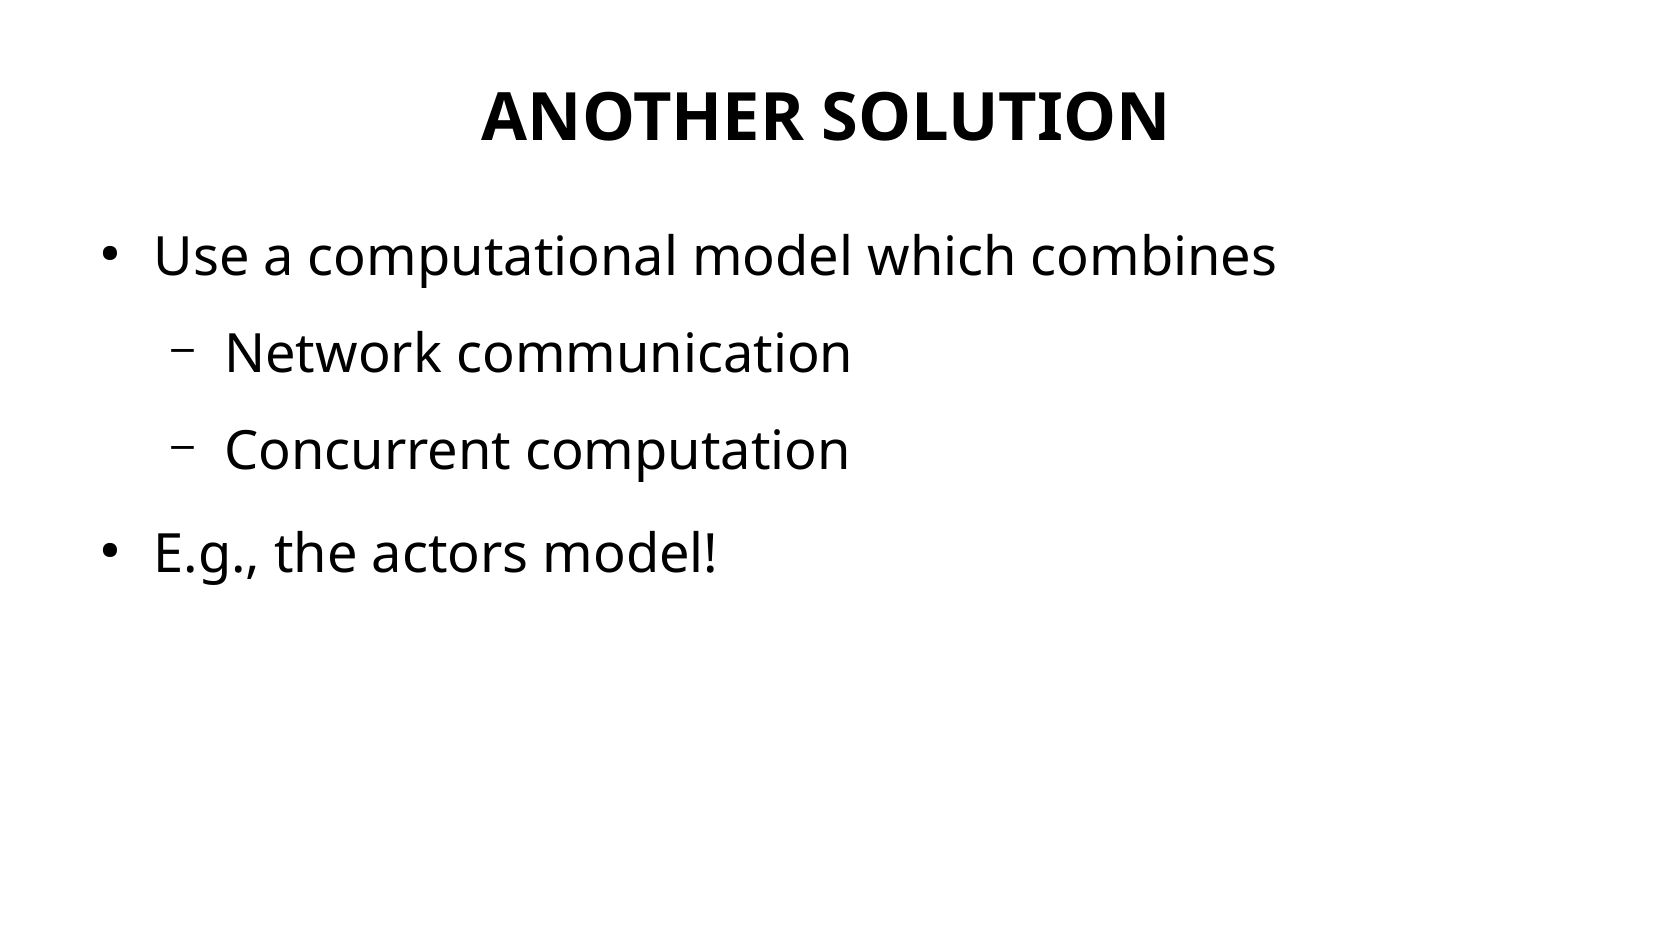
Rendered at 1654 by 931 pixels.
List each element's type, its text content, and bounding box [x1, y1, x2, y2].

title ANOTHER SOLUTION [82, 36, 1571, 193]
list Use a computational model which combines Network communication Concurrent computation E.g., the actors model! [82, 217, 1571, 757]
